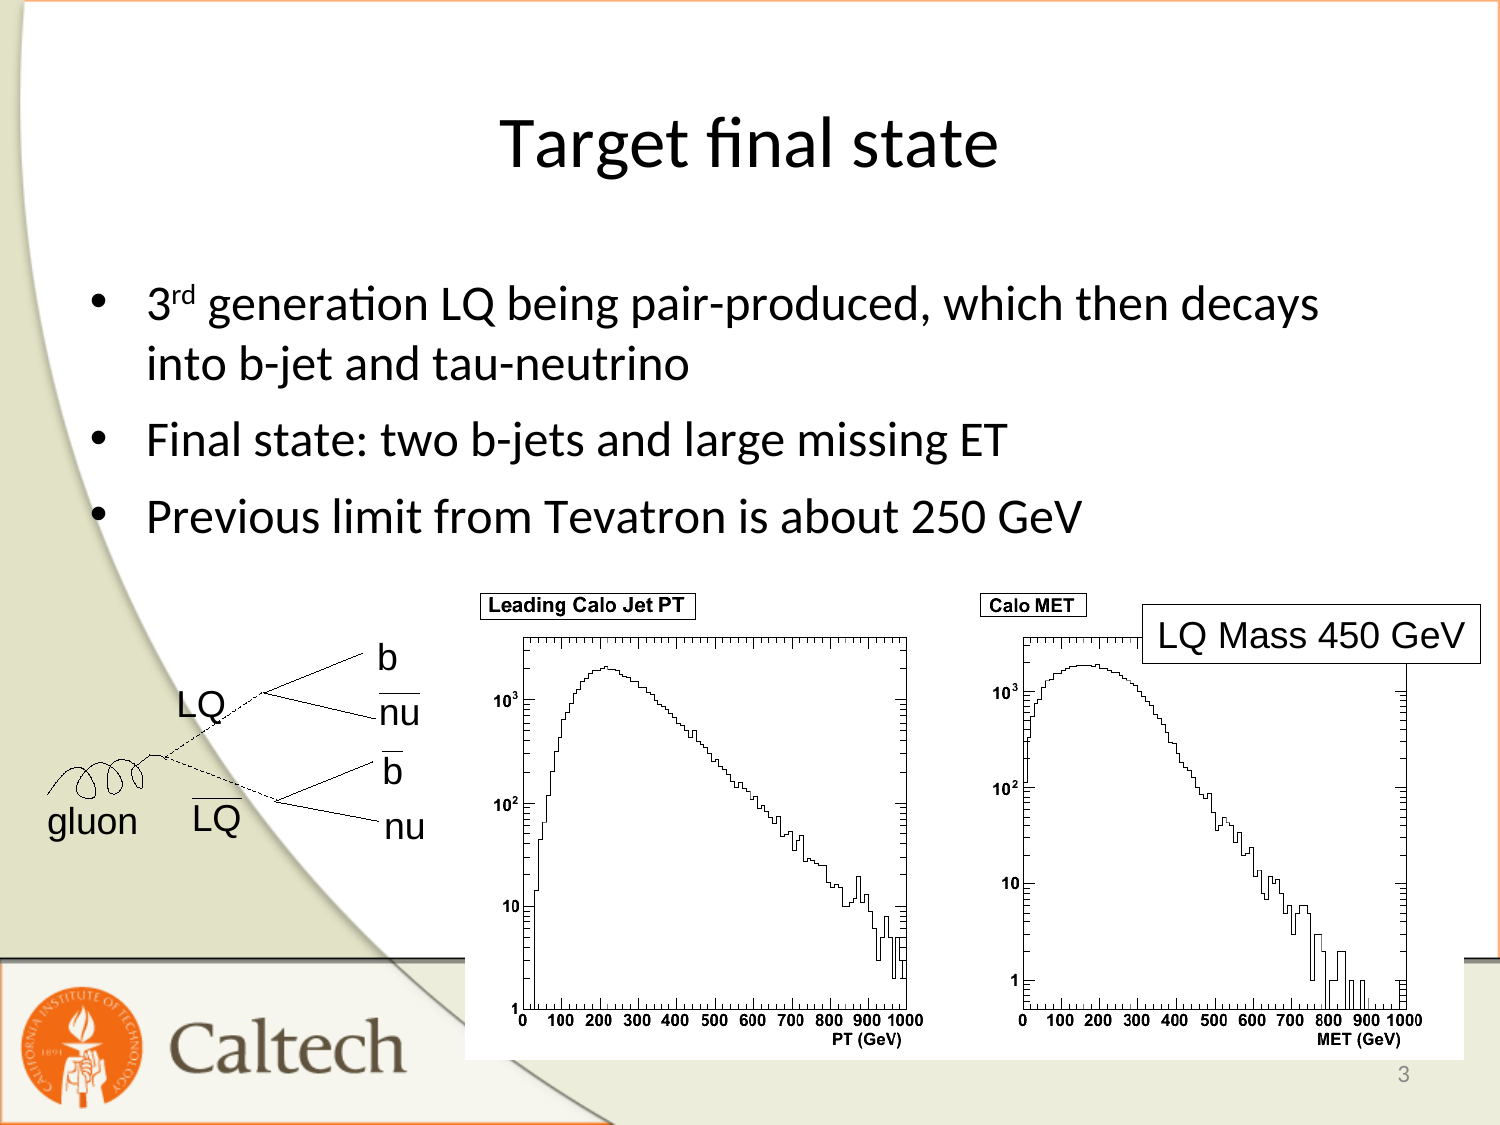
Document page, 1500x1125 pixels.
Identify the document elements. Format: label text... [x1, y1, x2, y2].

text_box gluon [32, 790, 155, 851]
text_box nu [369, 794, 442, 855]
picture [0, 0, 1500, 1125]
text_box LQ Mass 450 GeV [1142, 604, 1481, 664]
text_box LQ [177, 786, 257, 846]
text_box b [362, 625, 413, 686]
text_box nu [364, 680, 436, 741]
title Target final state [75, 20, 1426, 257]
list 3rd generation LQ being pair-produced, which then decays into b-jet and tau-neutrino Final state: two b-jets and large missing ET Previous limit from Tevatron is about 250 GeV [75, 262, 1426, 1006]
text_box b [367, 739, 418, 800]
text_box LQ [161, 672, 241, 733]
